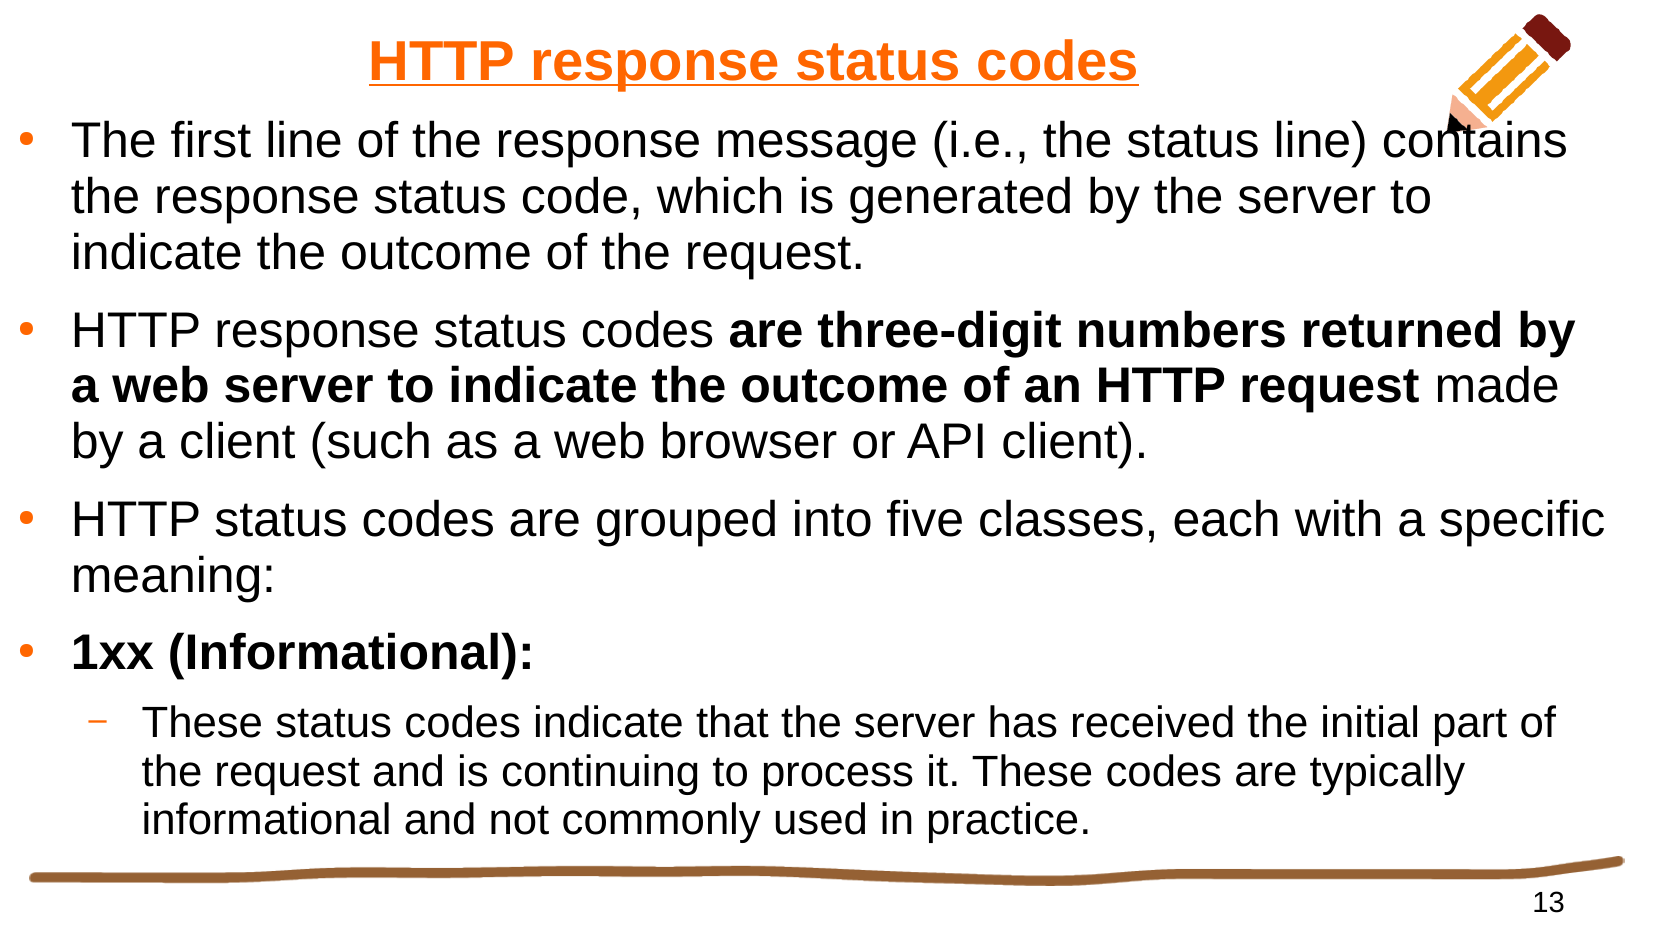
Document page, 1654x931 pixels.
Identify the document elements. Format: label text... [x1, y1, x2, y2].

list The first line of the response message (i.e., the status line) contains the response status code, which is generated by the server to indicate the outcome of the request. HTTP response status codes are three-digit numbers returned by a web server to indicate the outcome of an HTTP request made by a client (such as a web browser or API client). HTTP status codes are grouped into five classes, each with a specific meaning: 1xx (Informational): These status codes indicate that the server has received the initial part of the request and is continuing to process it. These codes are typically informational and not commonly used in practice. [0, 112, 1613, 857]
picture [1446, 14, 1571, 112]
picture [29, 856, 1625, 886]
title HTTP response status codes [75, 9, 1434, 112]
